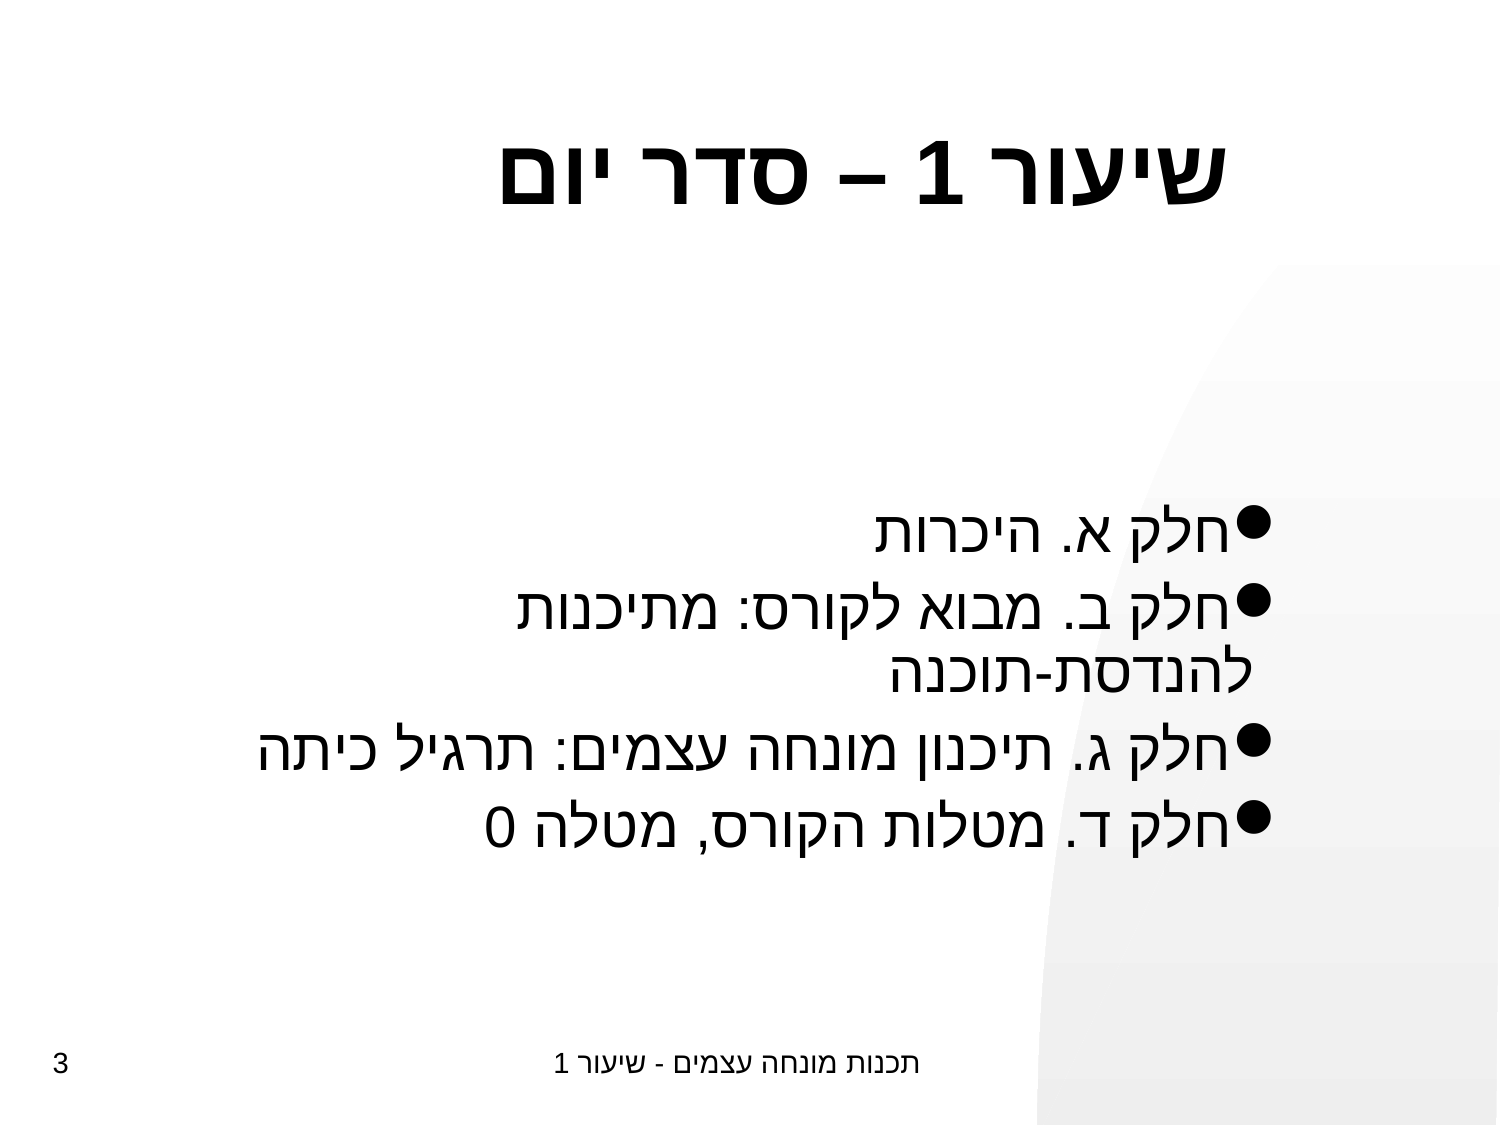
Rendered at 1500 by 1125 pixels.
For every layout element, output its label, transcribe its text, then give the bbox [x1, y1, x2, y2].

text_box <number> [37, 1025, 350, 1100]
text_box תכנות מונחה עצמים - שיעור 1 [500, 1025, 975, 1100]
text_box חלק א. היכרות חלק ב. מבוא לקורס: מתיכנות להנדסת-תוכנה חלק ג. תיכנון מונחה עצמים: תרגיל כיתה חלק ד. מטלות הקורס, מטלה 0 [195, 359, 1306, 805]
text_box שיעור 1 – סדר יום [12, 75, 1246, 288]
